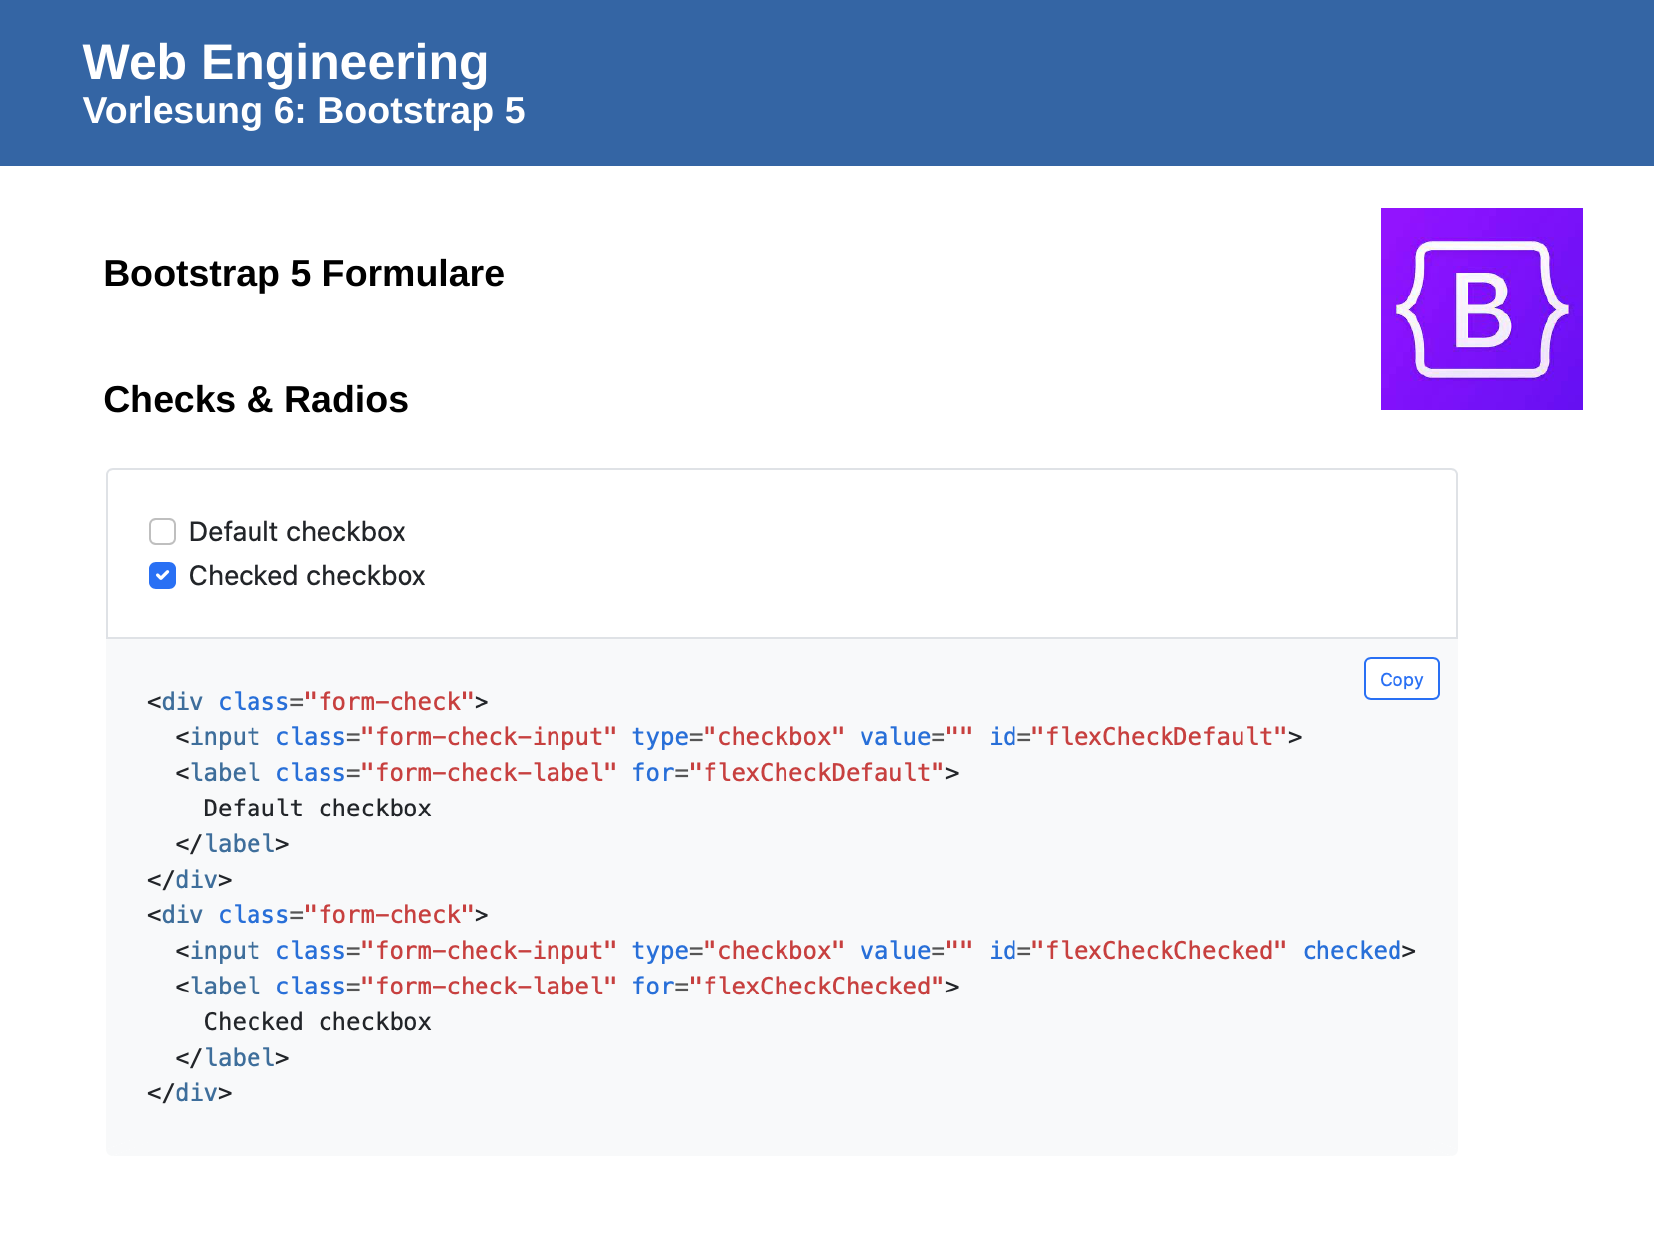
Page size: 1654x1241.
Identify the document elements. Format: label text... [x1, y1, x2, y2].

title Web Engineering Vorlesung 6: Bootstrap 5 [82, 0, 1571, 166]
picture [100, 459, 1470, 1169]
text_box Bootstrap 5 Formulare Checks & Radios [88, 224, 1595, 1241]
picture [1381, 208, 1583, 410]
